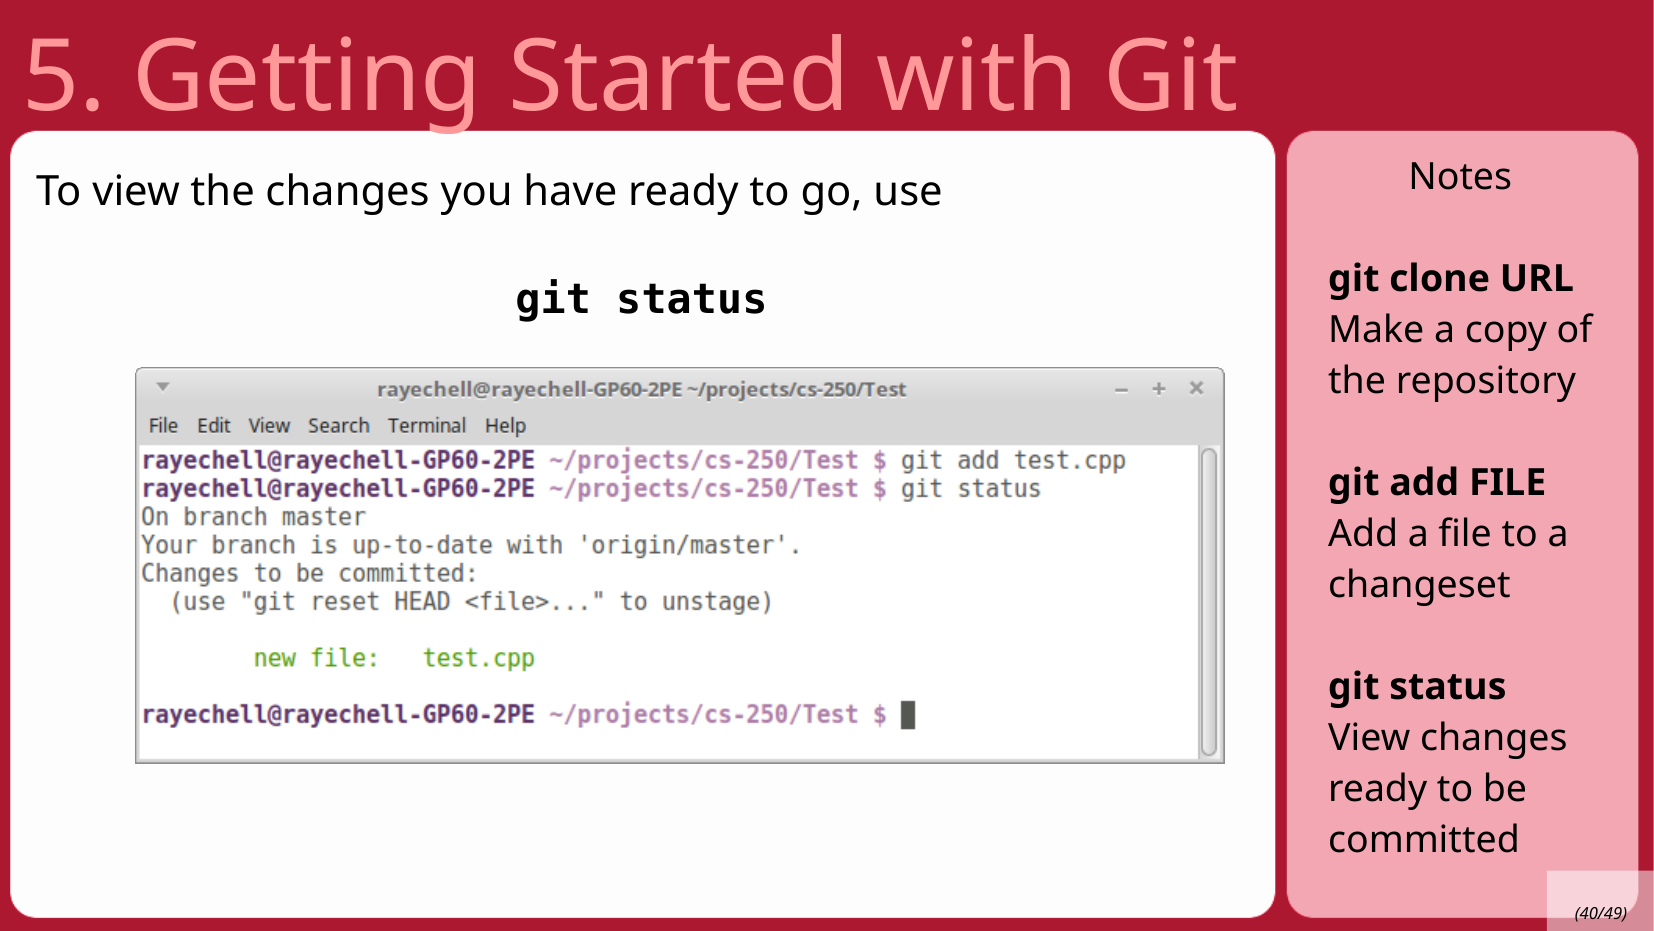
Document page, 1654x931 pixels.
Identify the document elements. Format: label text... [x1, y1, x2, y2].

text_box To view the changes you have ready to go, use git status [35, 161, 1248, 351]
text_box (<number>/49) [1546, 877, 1654, 931]
title 5. Getting Started with Git [22, 7, 1511, 136]
text_box Notes git clone URL Make a copy of the repository git add FILE Add a file to a changeset git status View changes ready to be committed [1290, 141, 1631, 746]
picture [0, 0, 1654, 931]
